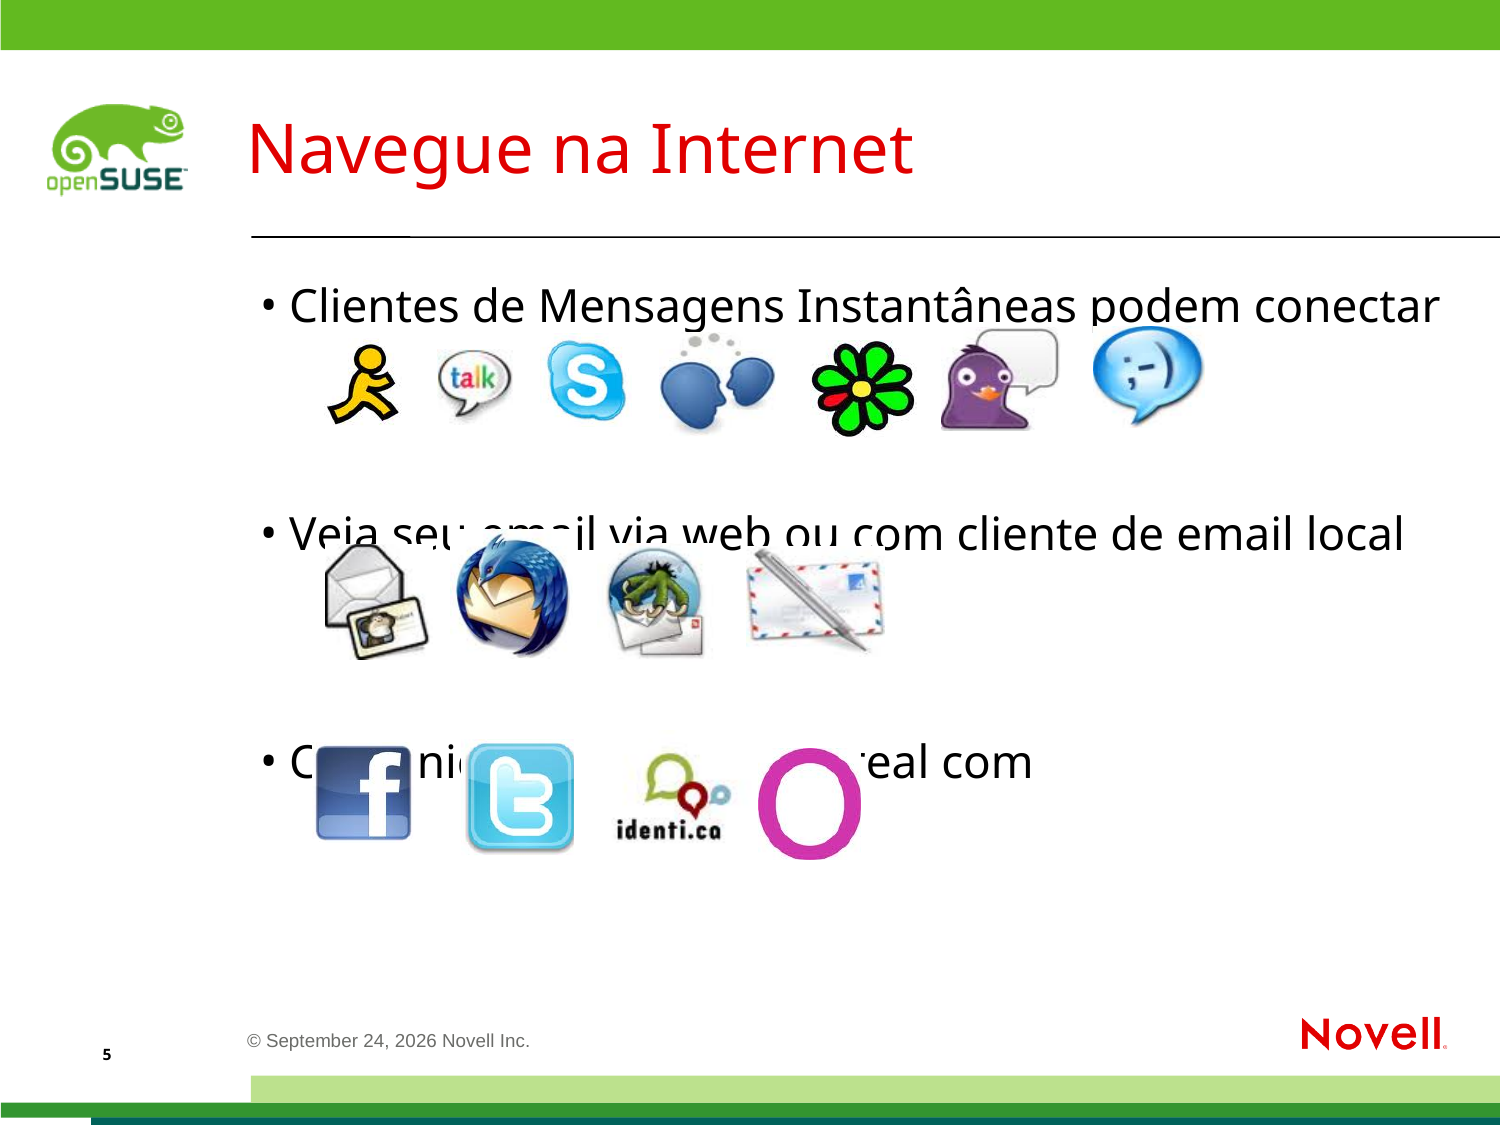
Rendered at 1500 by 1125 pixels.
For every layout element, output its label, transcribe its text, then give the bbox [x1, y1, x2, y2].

picture [810, 340, 917, 438]
picture [312, 742, 414, 843]
picture [325, 544, 433, 660]
picture [1093, 326, 1205, 428]
title Navegue na Internet [246, 60, 1409, 239]
picture [47, 104, 188, 197]
picture [540, 333, 632, 427]
picture [1295, 1026, 1453, 1056]
list Clientes de Mensagens Instantâneas podem conectar Veja seu email via web ou com cliente de email local Comunique-se em tempo real com [245, 267, 1458, 1026]
picture [461, 730, 861, 874]
picture [597, 543, 717, 663]
picture [746, 546, 885, 657]
picture [450, 529, 573, 659]
picture [437, 349, 513, 425]
picture [316, 338, 414, 429]
picture [659, 332, 776, 438]
picture [941, 327, 1061, 432]
